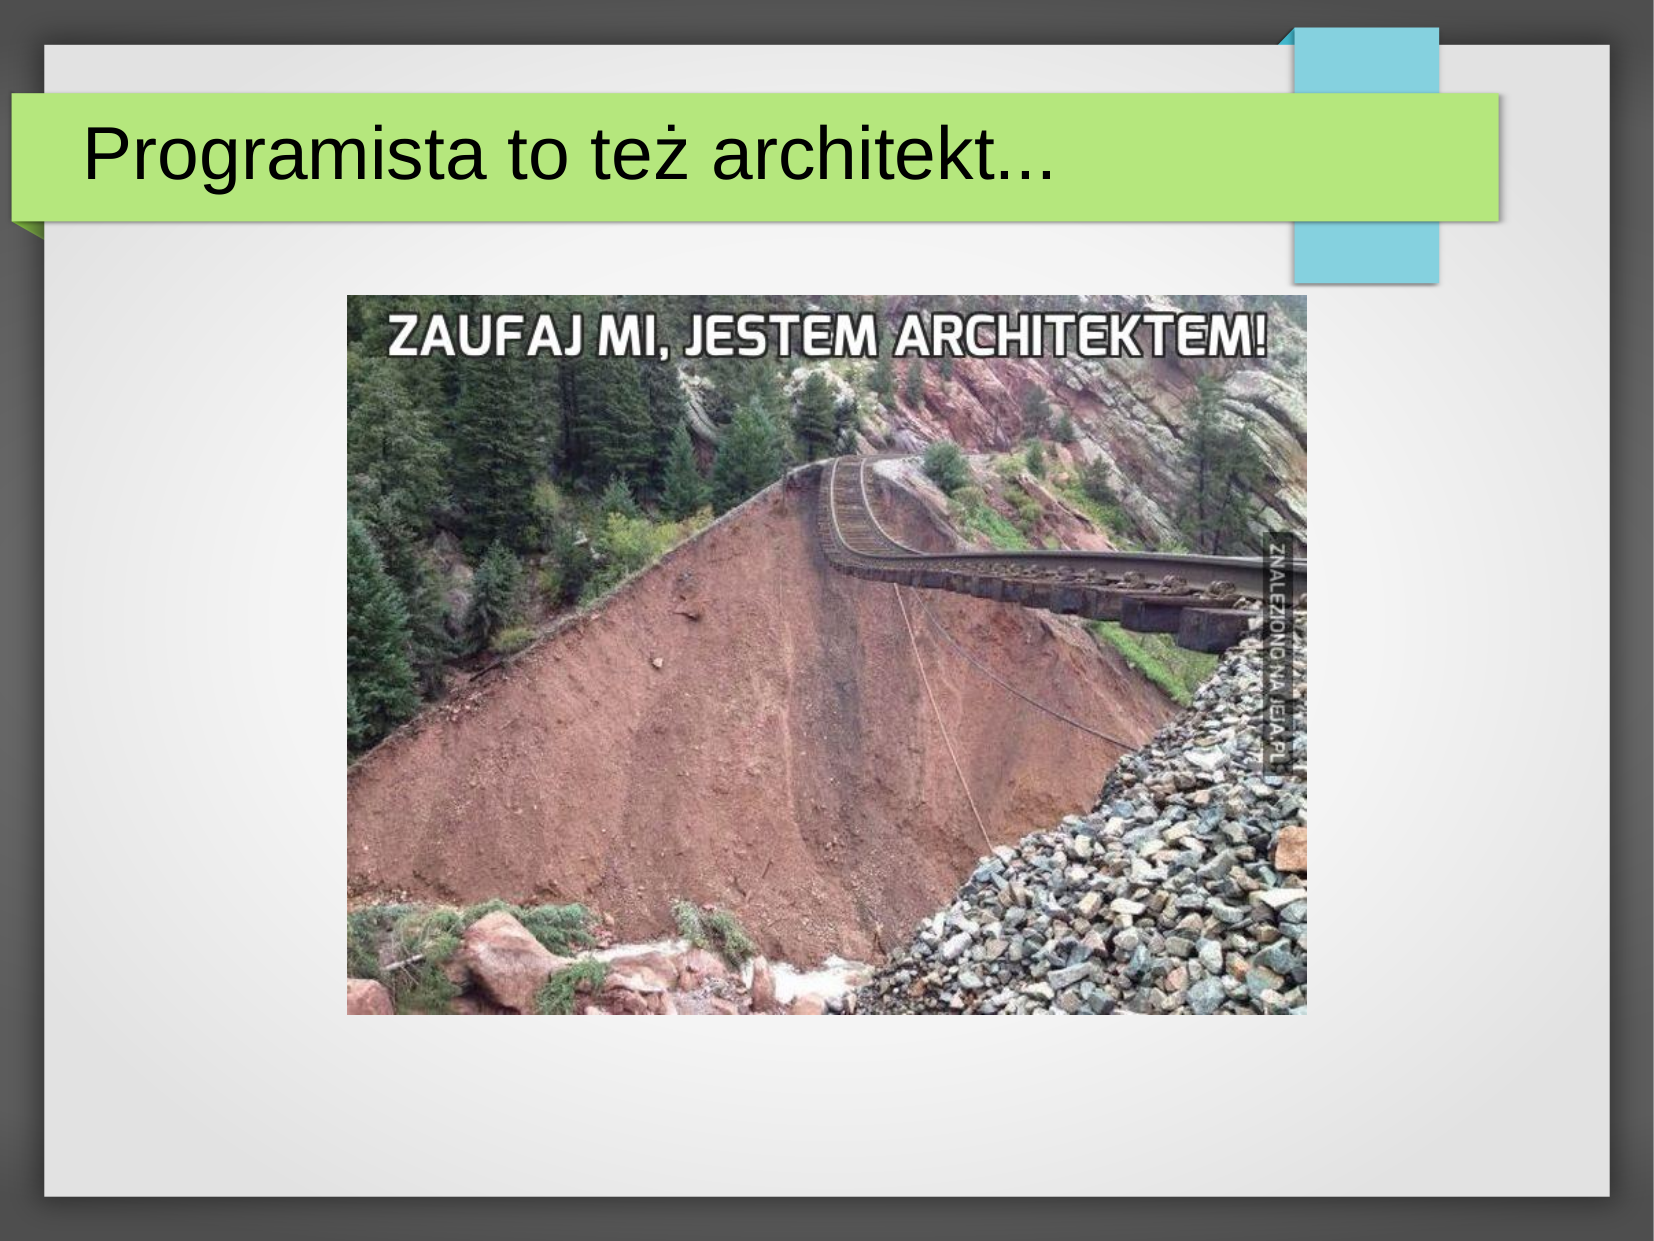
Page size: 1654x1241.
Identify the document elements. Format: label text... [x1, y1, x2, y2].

title Programista to też architekt... [82, 94, 1264, 213]
picture [0, 0, 1654, 1241]
